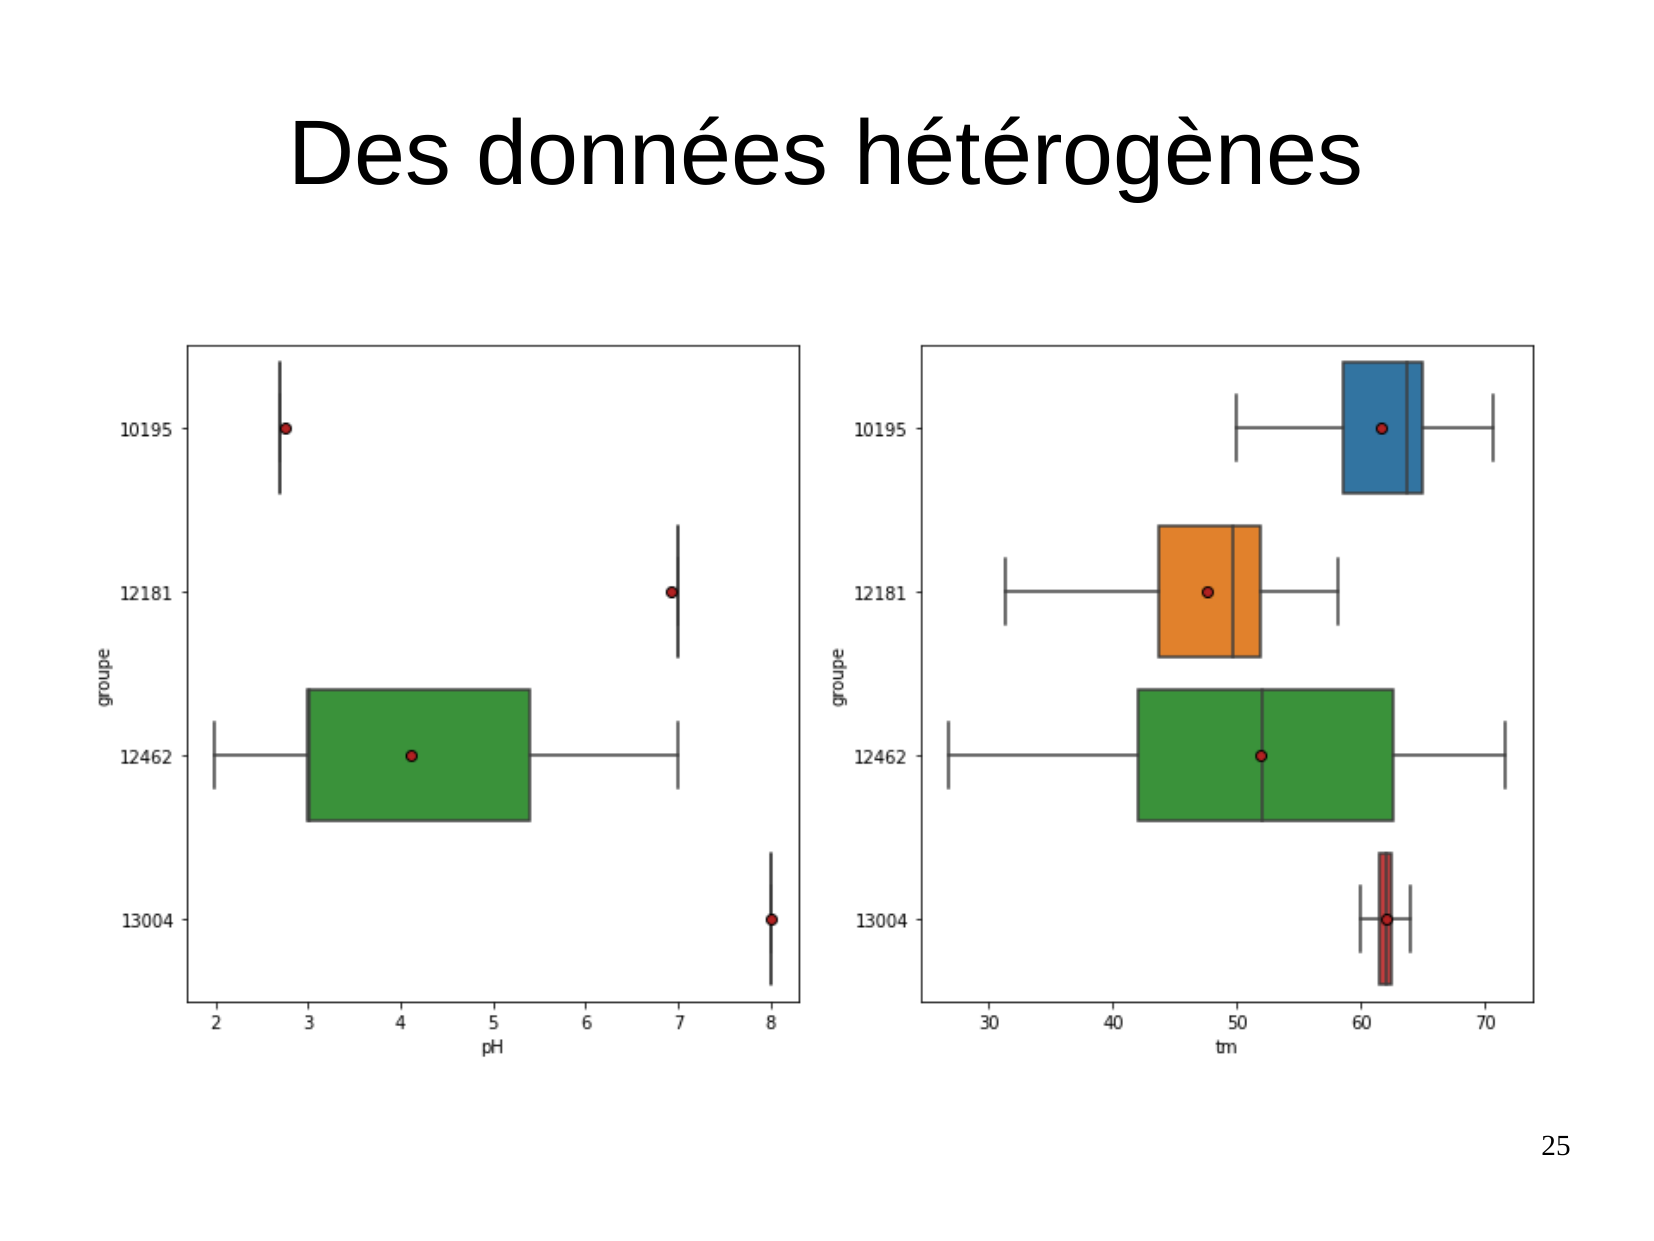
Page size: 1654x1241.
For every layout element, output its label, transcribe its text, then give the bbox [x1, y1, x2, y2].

title Des données hétérogènes [82, 49, 1571, 257]
picture [82, 323, 1571, 1076]
